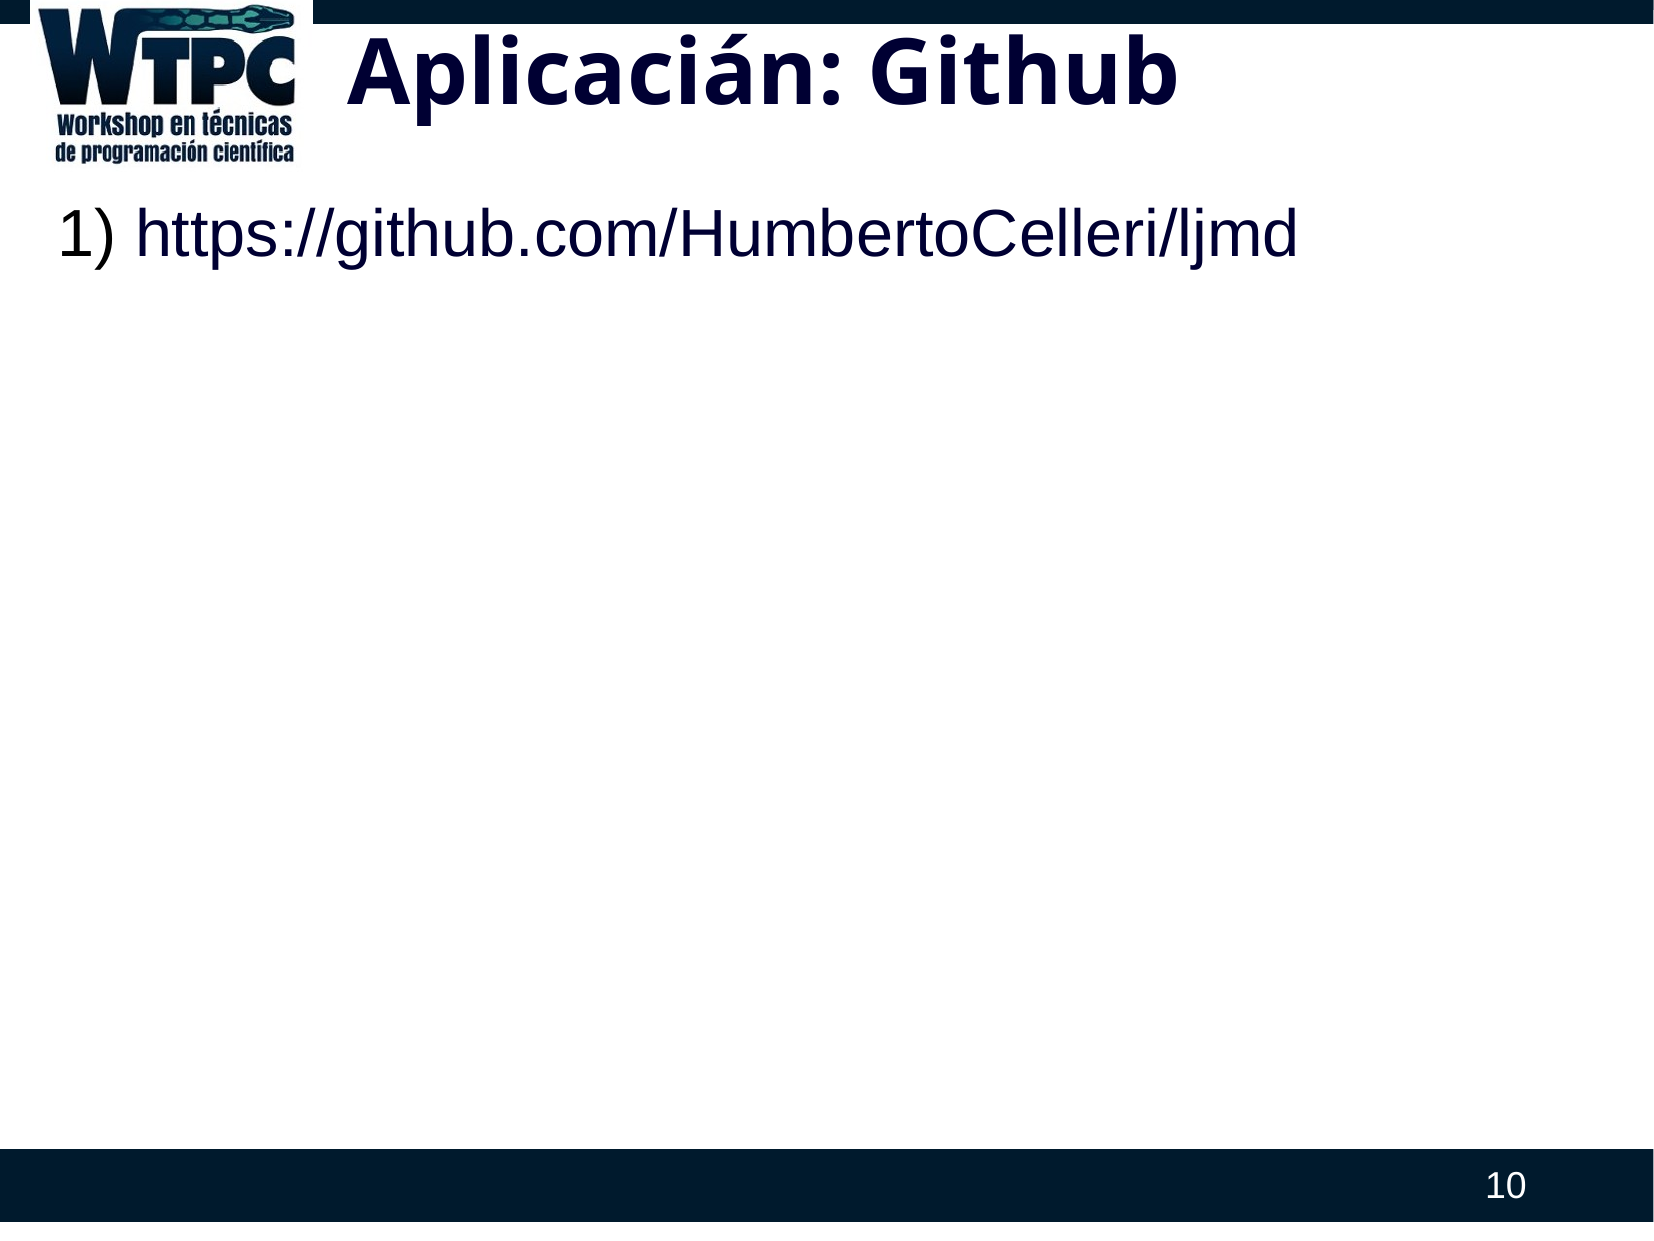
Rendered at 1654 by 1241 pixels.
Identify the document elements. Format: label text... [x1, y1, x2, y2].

picture [0, 1149, 1654, 1223]
list https://github.com/HumbertoCelleri/ljmd [39, 195, 1617, 1106]
picture [0, 0, 1654, 175]
title Aplicacián: Github [347, 24, 1569, 125]
text_box <número> [1470, 1156, 1654, 1228]
